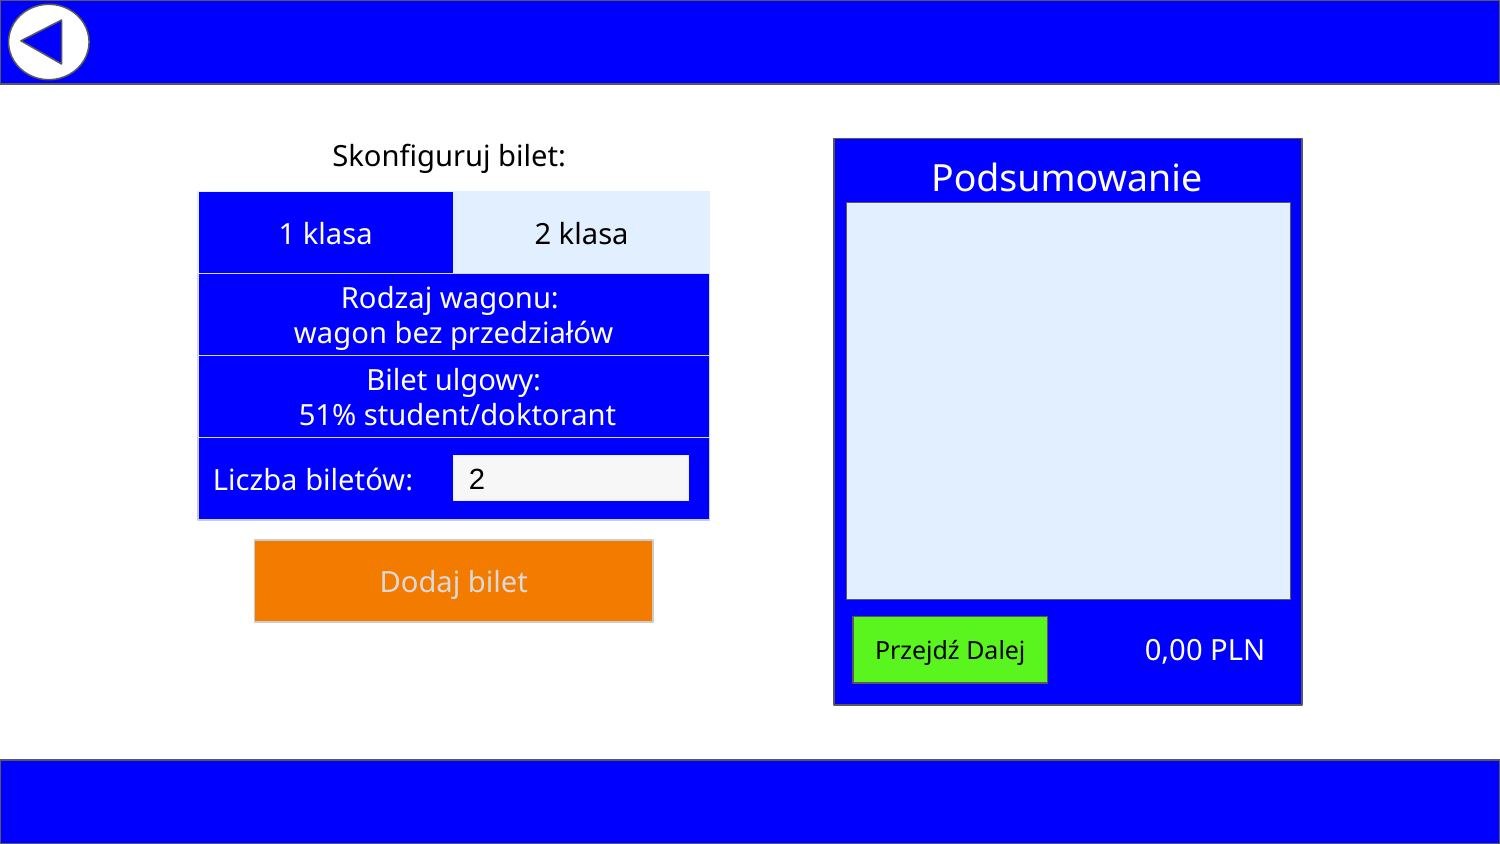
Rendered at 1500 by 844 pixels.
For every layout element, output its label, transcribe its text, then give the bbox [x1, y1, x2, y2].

text_box Rodzaj wagonu: wagon bez przedziałów [197, 273, 710, 355]
text_box Dodaj bilet [254, 539, 653, 622]
text_box Podsumowanie [852, 138, 1281, 202]
text_box 0,00 PLN [1048, 616, 1281, 683]
text_box 1 klasa [197, 191, 453, 273]
text_box [0, 0, 1500, 84]
text_box 2 [453, 455, 689, 501]
text_box [833, 138, 1302, 705]
text_box Bilet ulgowy: 51% student/doktorant [197, 355, 710, 438]
text_box 2 klasa [453, 191, 710, 273]
text_box Skonfiguruj bilet: [202, 122, 697, 174]
text_box Przejdź Dalej [852, 616, 1048, 683]
text_box Liczba biletów: [197, 438, 710, 520]
text_box [0, 759, 1500, 844]
